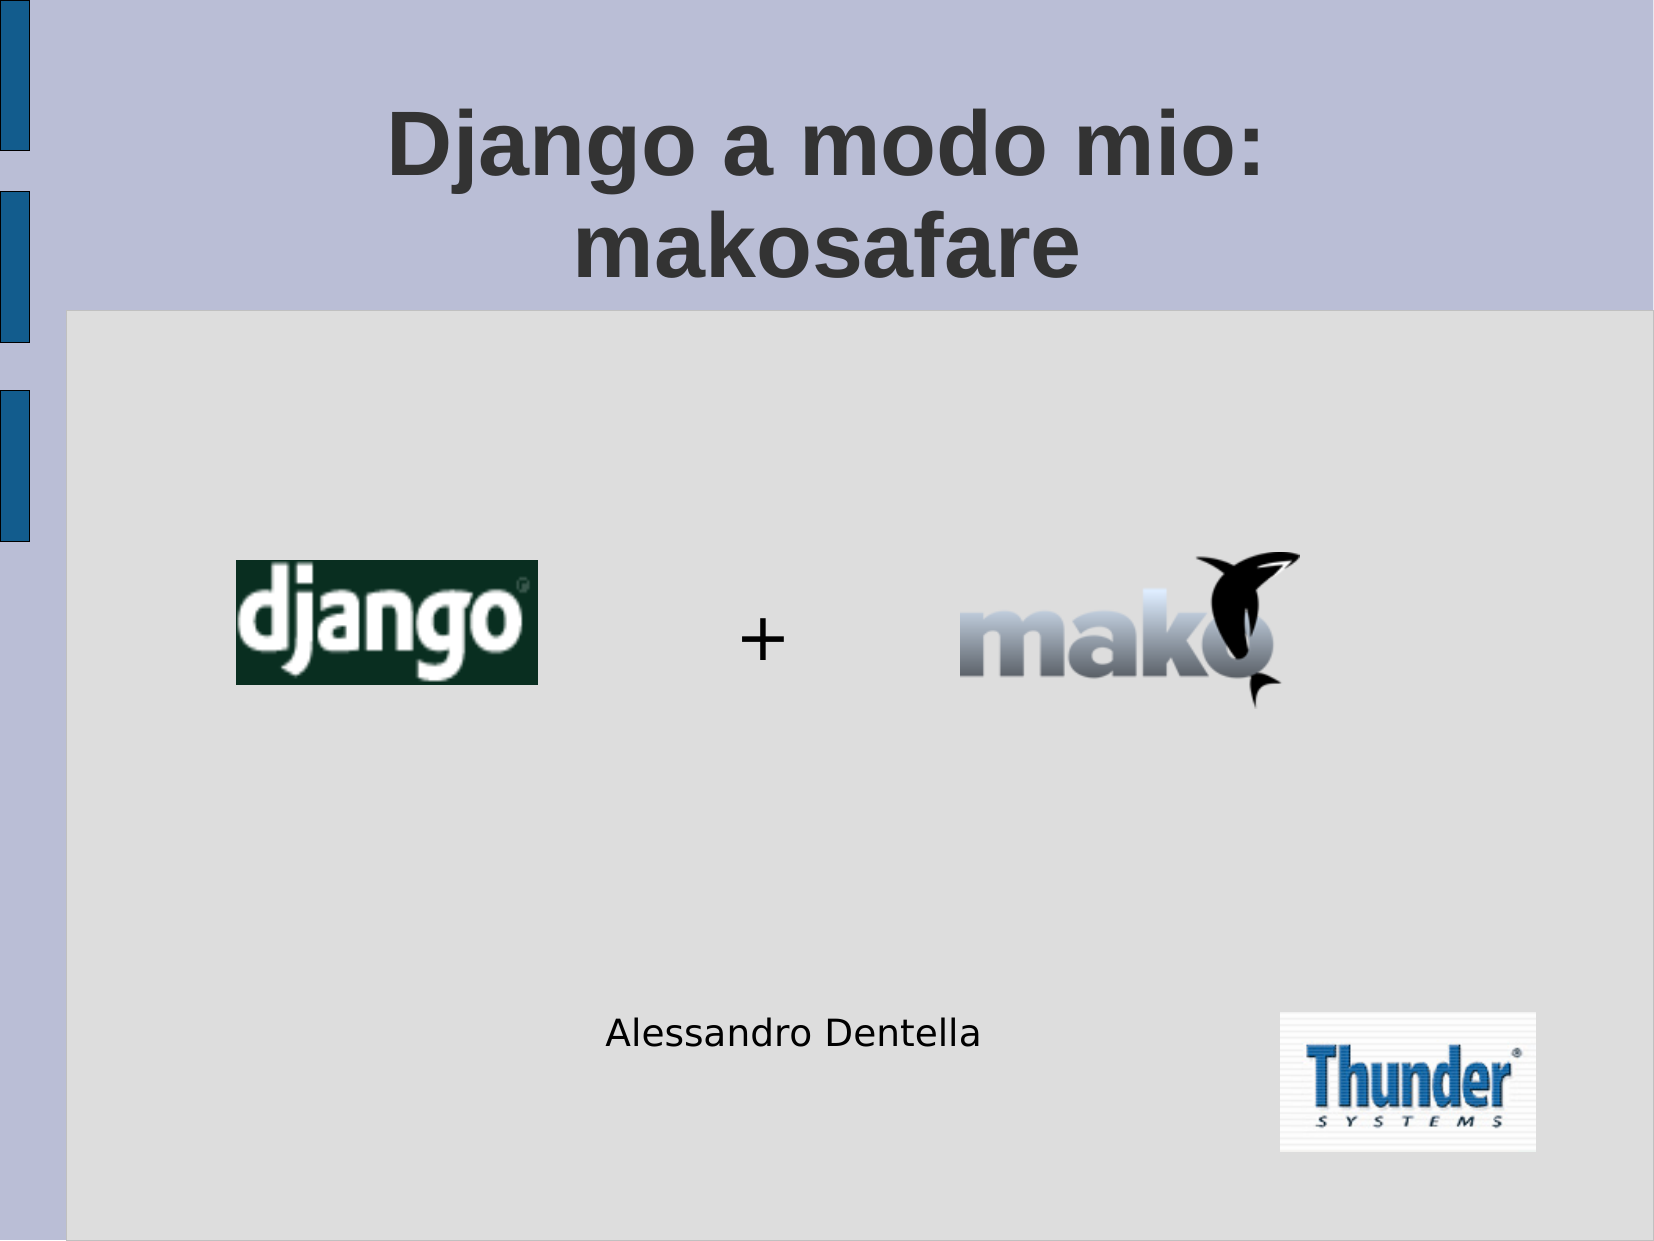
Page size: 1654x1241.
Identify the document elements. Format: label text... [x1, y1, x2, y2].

picture [1280, 1012, 1536, 1152]
picture [960, 552, 1300, 709]
text_box + [708, 590, 857, 709]
title Django a modo mio: makosafare [121, 87, 1534, 302]
text_box Alessandro Dentella [590, 1003, 989, 1063]
picture [236, 560, 538, 685]
